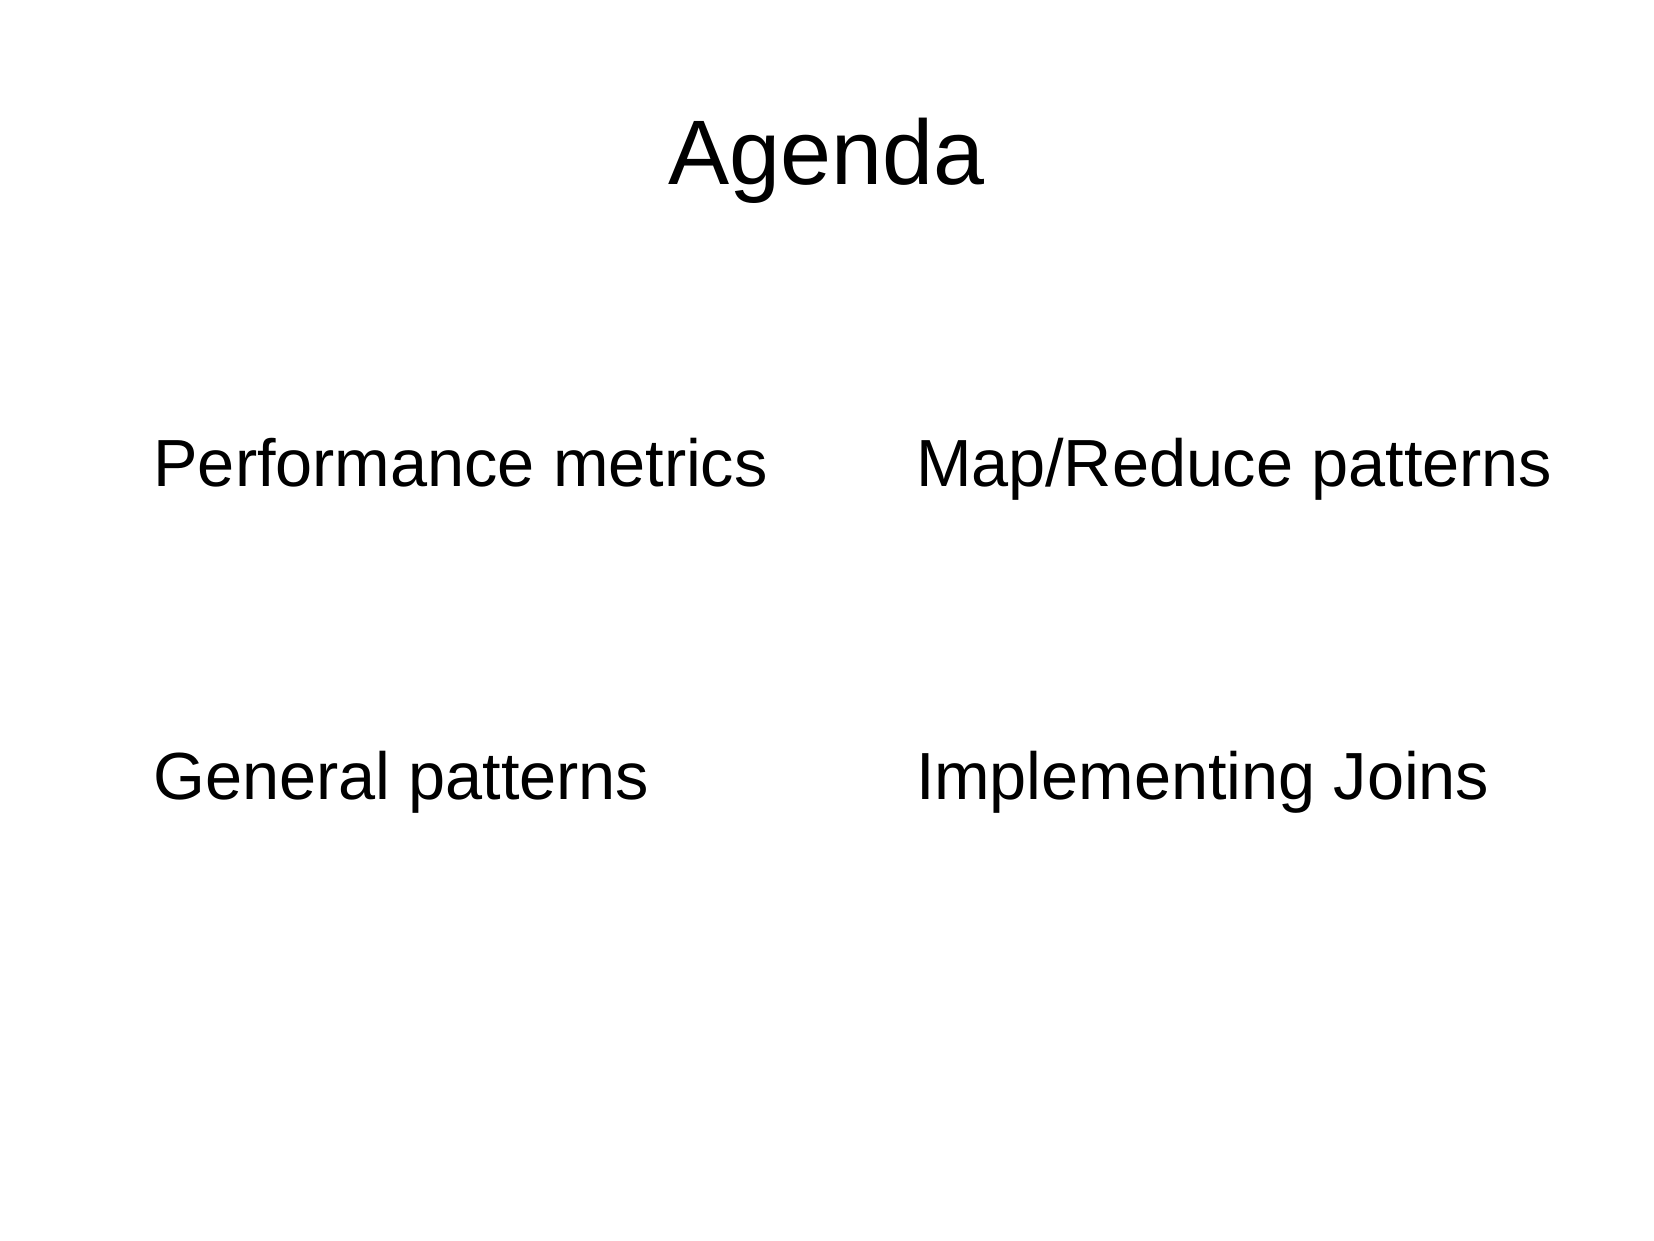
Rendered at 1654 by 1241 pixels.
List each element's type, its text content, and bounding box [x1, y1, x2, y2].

list Map/Reduce patterns Implementing Joins [845, 426, 1572, 1230]
title Agenda [82, 49, 1571, 257]
list Performance metrics General patterns [82, 426, 809, 1230]
